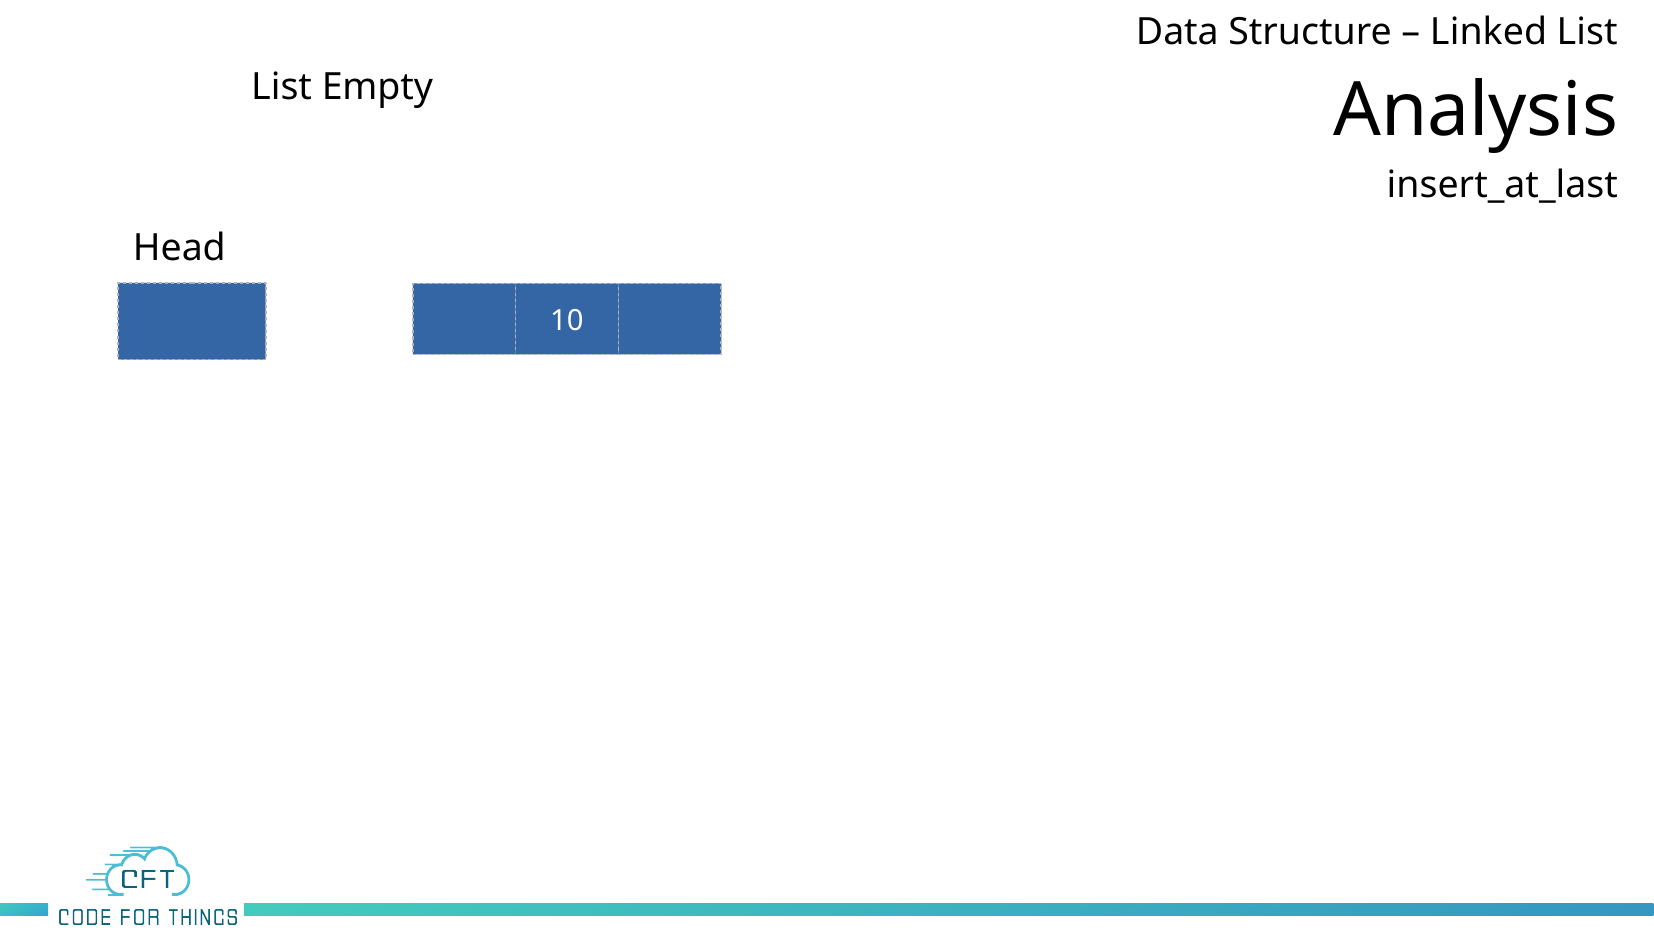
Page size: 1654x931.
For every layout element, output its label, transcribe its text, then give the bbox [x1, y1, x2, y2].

text_box [118, 293, 266, 360]
text_box [618, 283, 722, 355]
text_box [412, 283, 516, 355]
text_box Head [118, 212, 285, 293]
text_box List Empty [236, 52, 507, 119]
title Data Structure – Linked List Analysis insert_at_last [1099, 0, 1619, 216]
text_box 10 [516, 283, 618, 355]
picture [59, 846, 237, 925]
